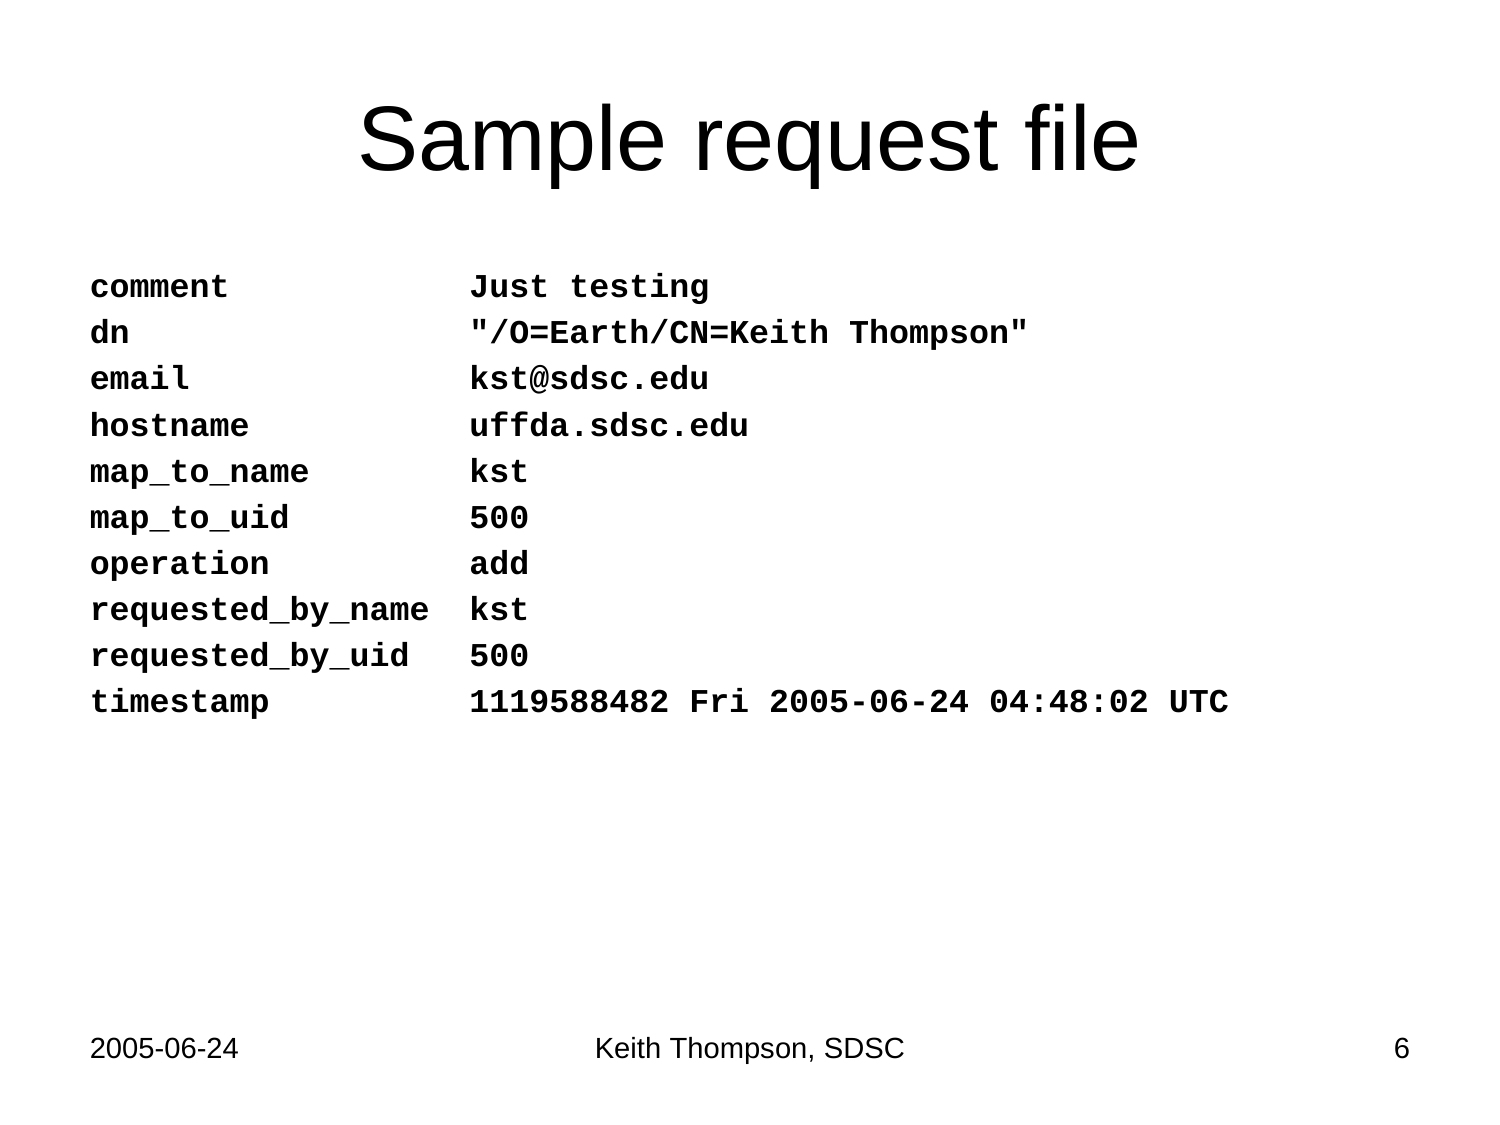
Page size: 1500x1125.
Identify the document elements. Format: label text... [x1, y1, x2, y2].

title Sample request file [75, 45, 1426, 233]
list comment Just testing dn "/O=Earth/CN=Keith Thompson" email kst@sdsc.edu hostname uffda.sdsc.edu map_to_name kst map_to_uid 500 operation add requested_by_name kst requested_by_uid 500 timestamp 1119588482 Fri 2005-06-24 04:48:02 UTC [75, 262, 1426, 1006]
